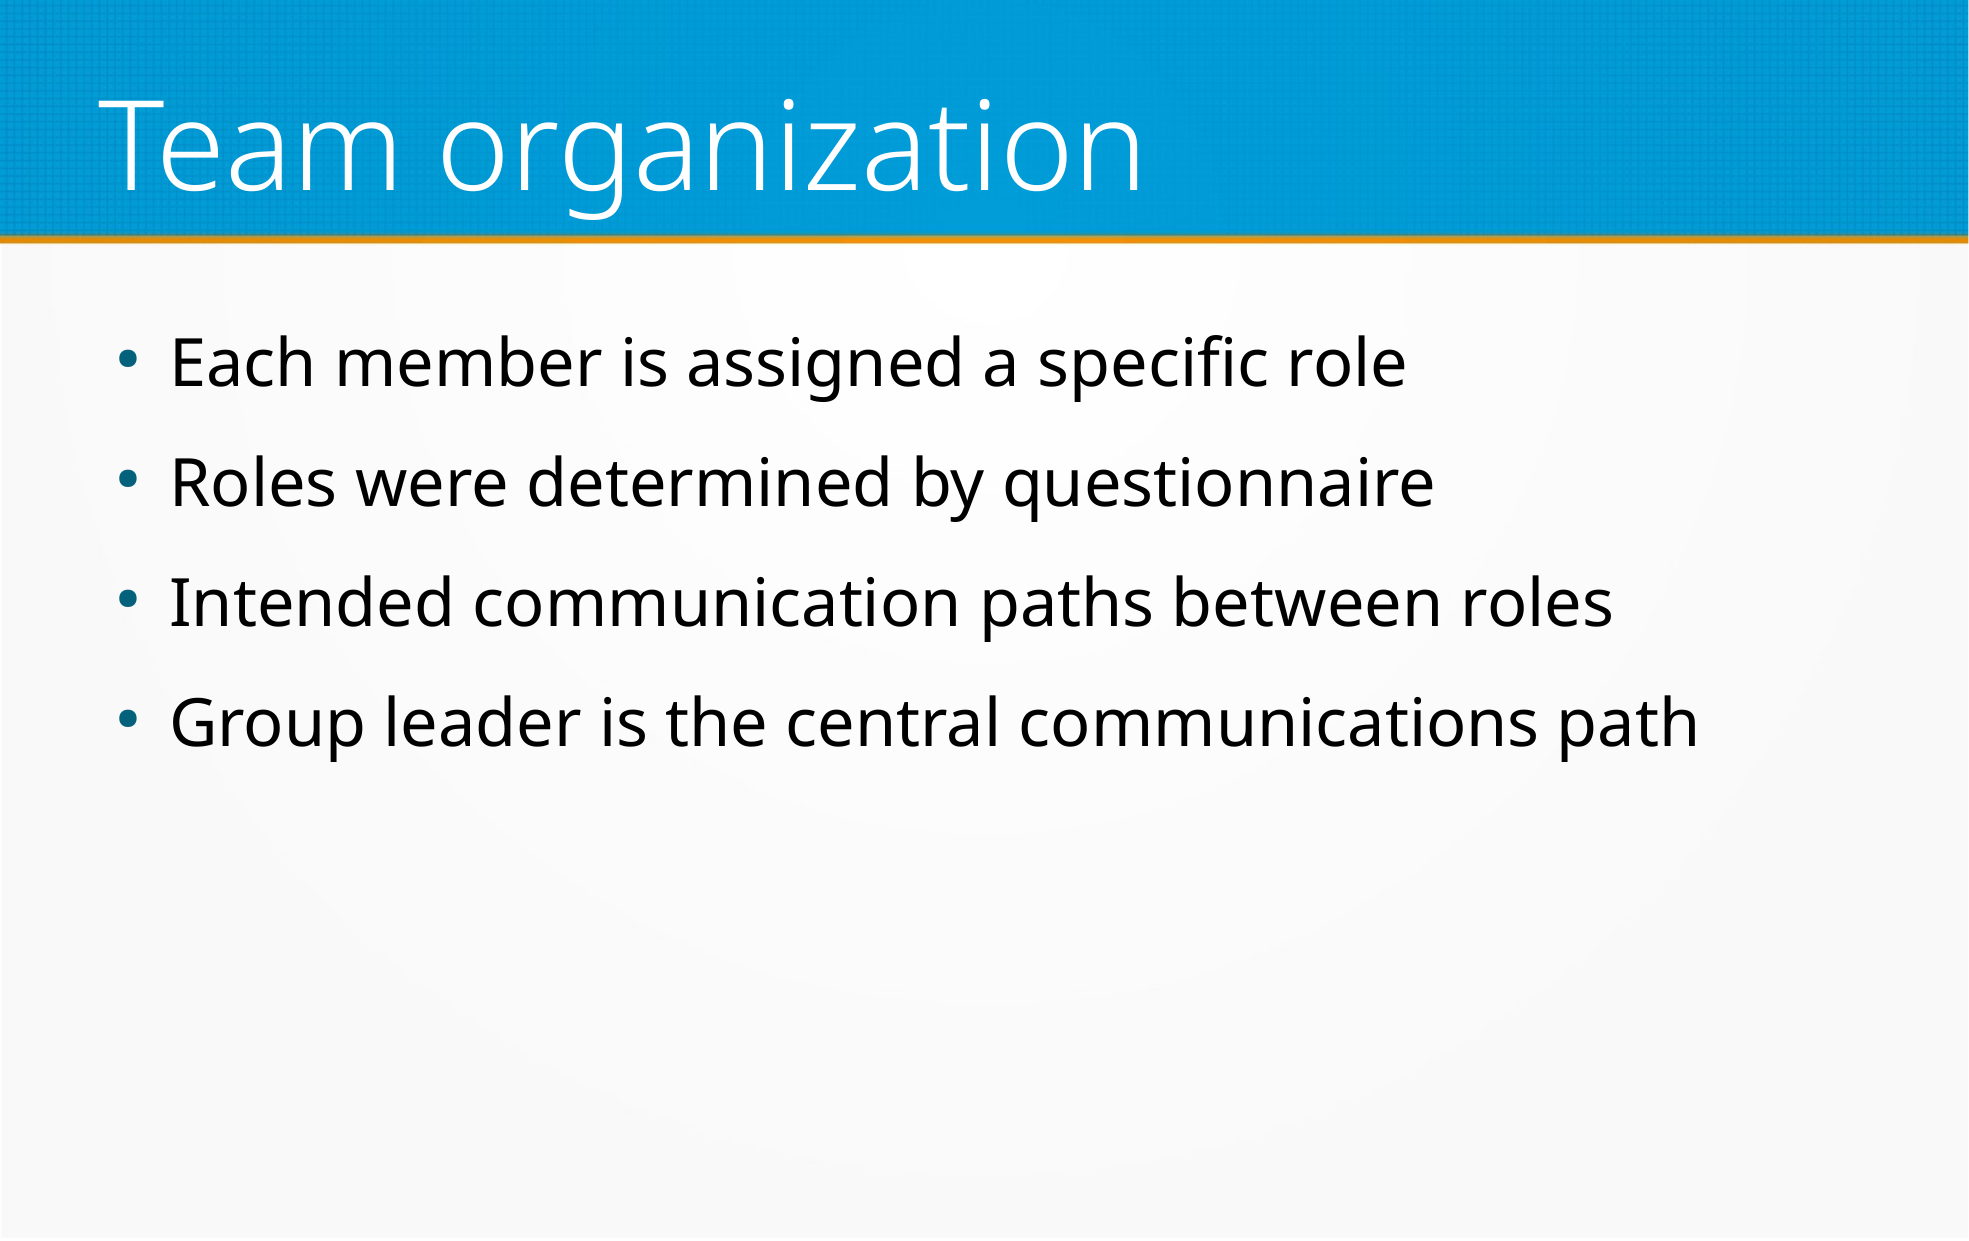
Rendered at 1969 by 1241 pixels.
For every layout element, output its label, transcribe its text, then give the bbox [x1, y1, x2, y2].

title Team organization [98, 19, 1870, 227]
list Each member is assigned a specific role Roles were determined by questionnaire Intended communication paths between roles Group leader is the central communications path [98, 315, 1861, 1081]
picture [0, 233, 1969, 1241]
